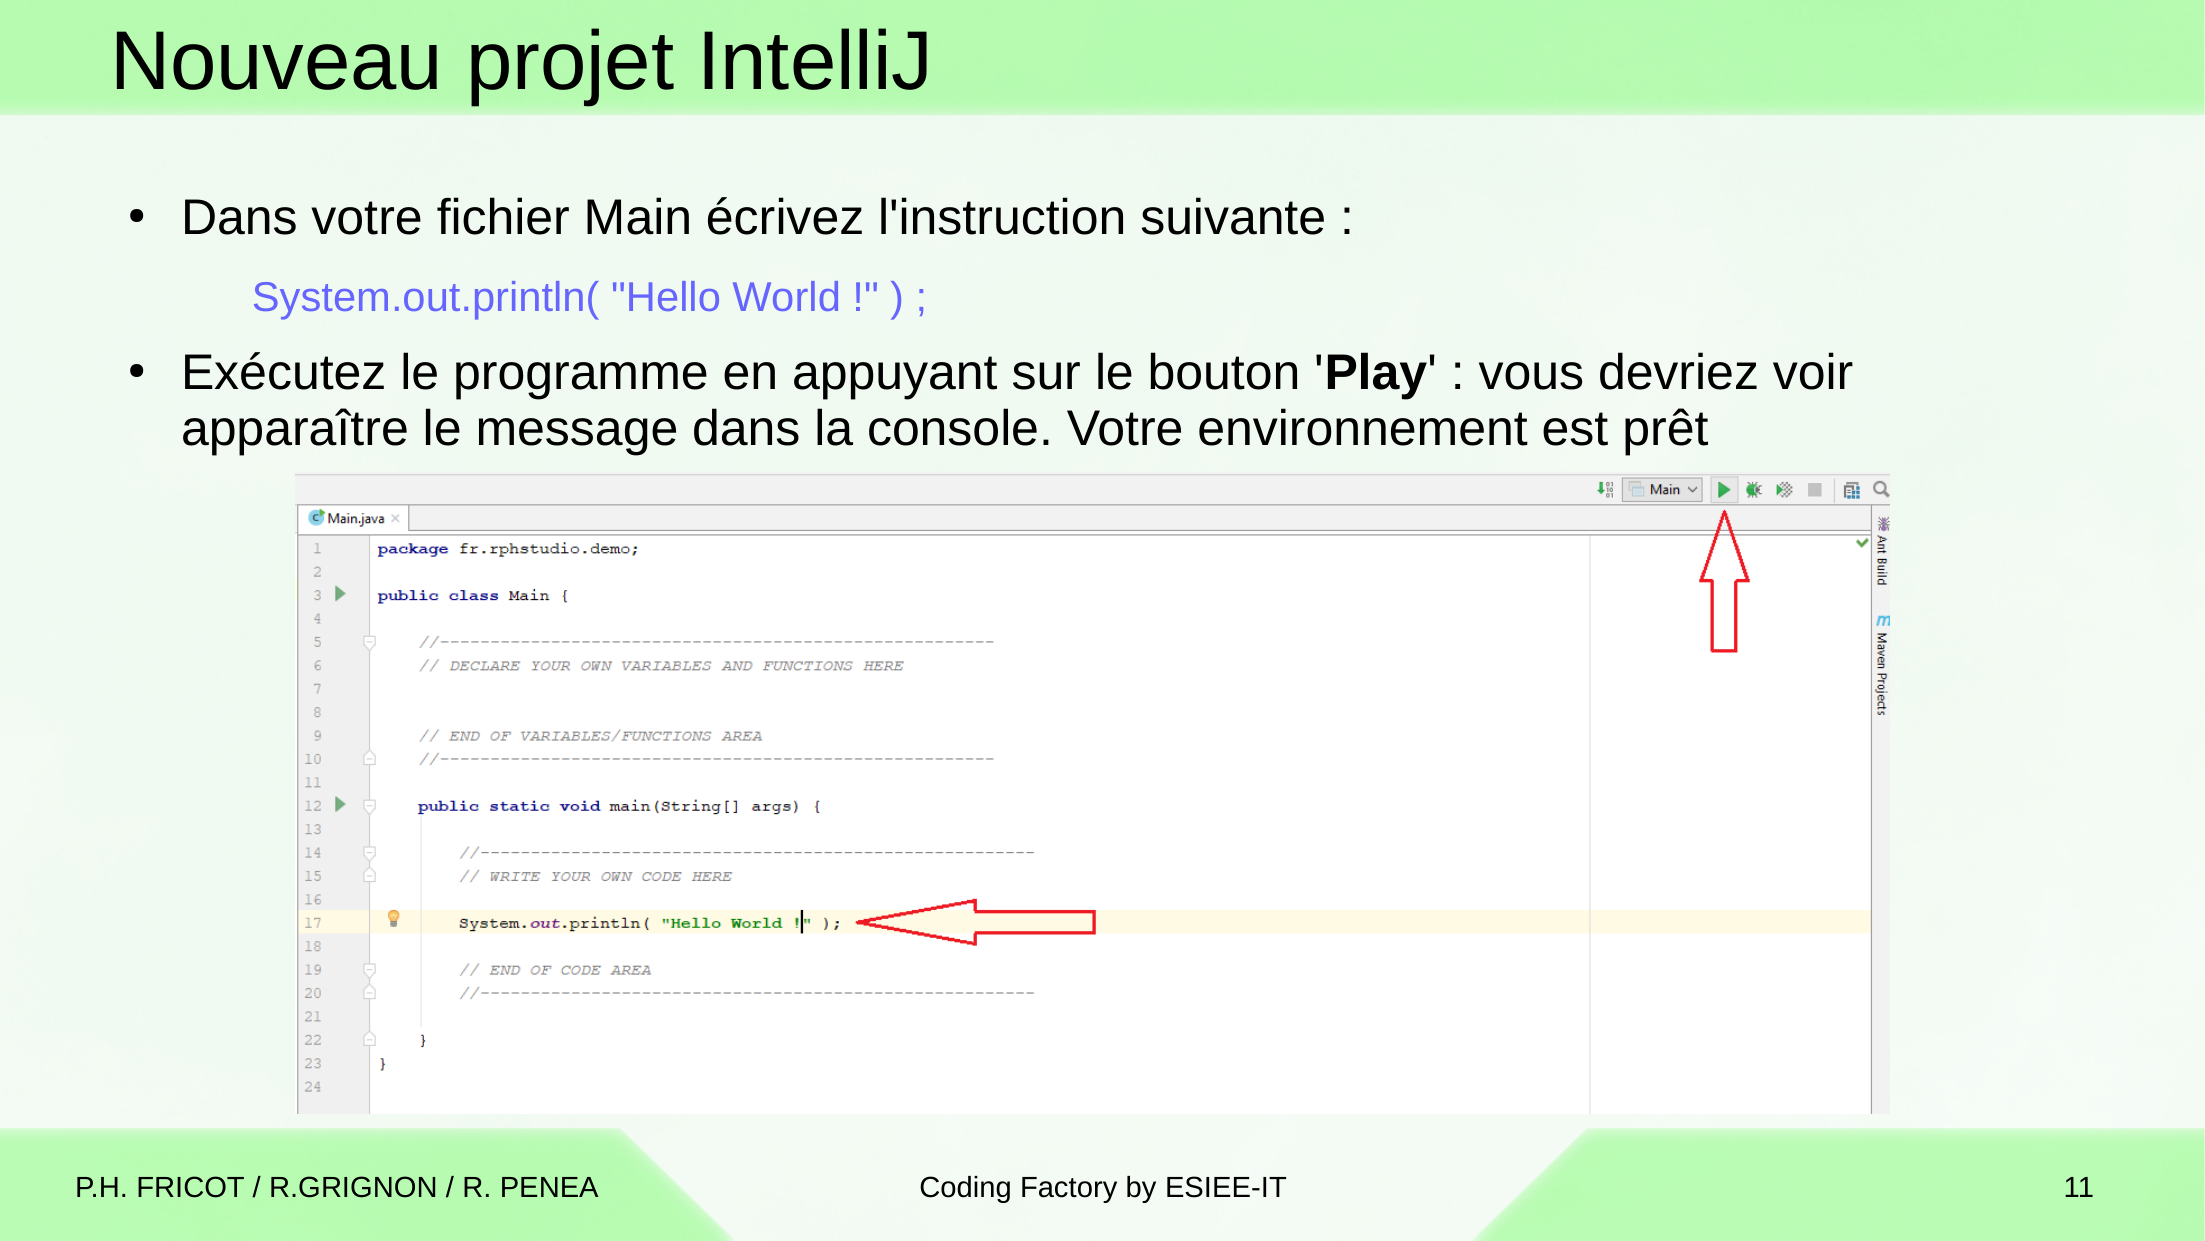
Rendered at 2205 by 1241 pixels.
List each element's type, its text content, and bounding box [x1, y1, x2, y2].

picture [0, 0, 2205, 1241]
title Nouveau projet IntelliJ [110, 49, 2095, 257]
list Dans votre fichier Main écrivez l'instruction suivante : System.out.println( "Hello World !" ) ; Exécutez le programme en appuyant sur le bouton 'Play' : vous devriez voir apparaître le message dans la console. Votre environnement est prêt [110, 259, 2095, 767]
